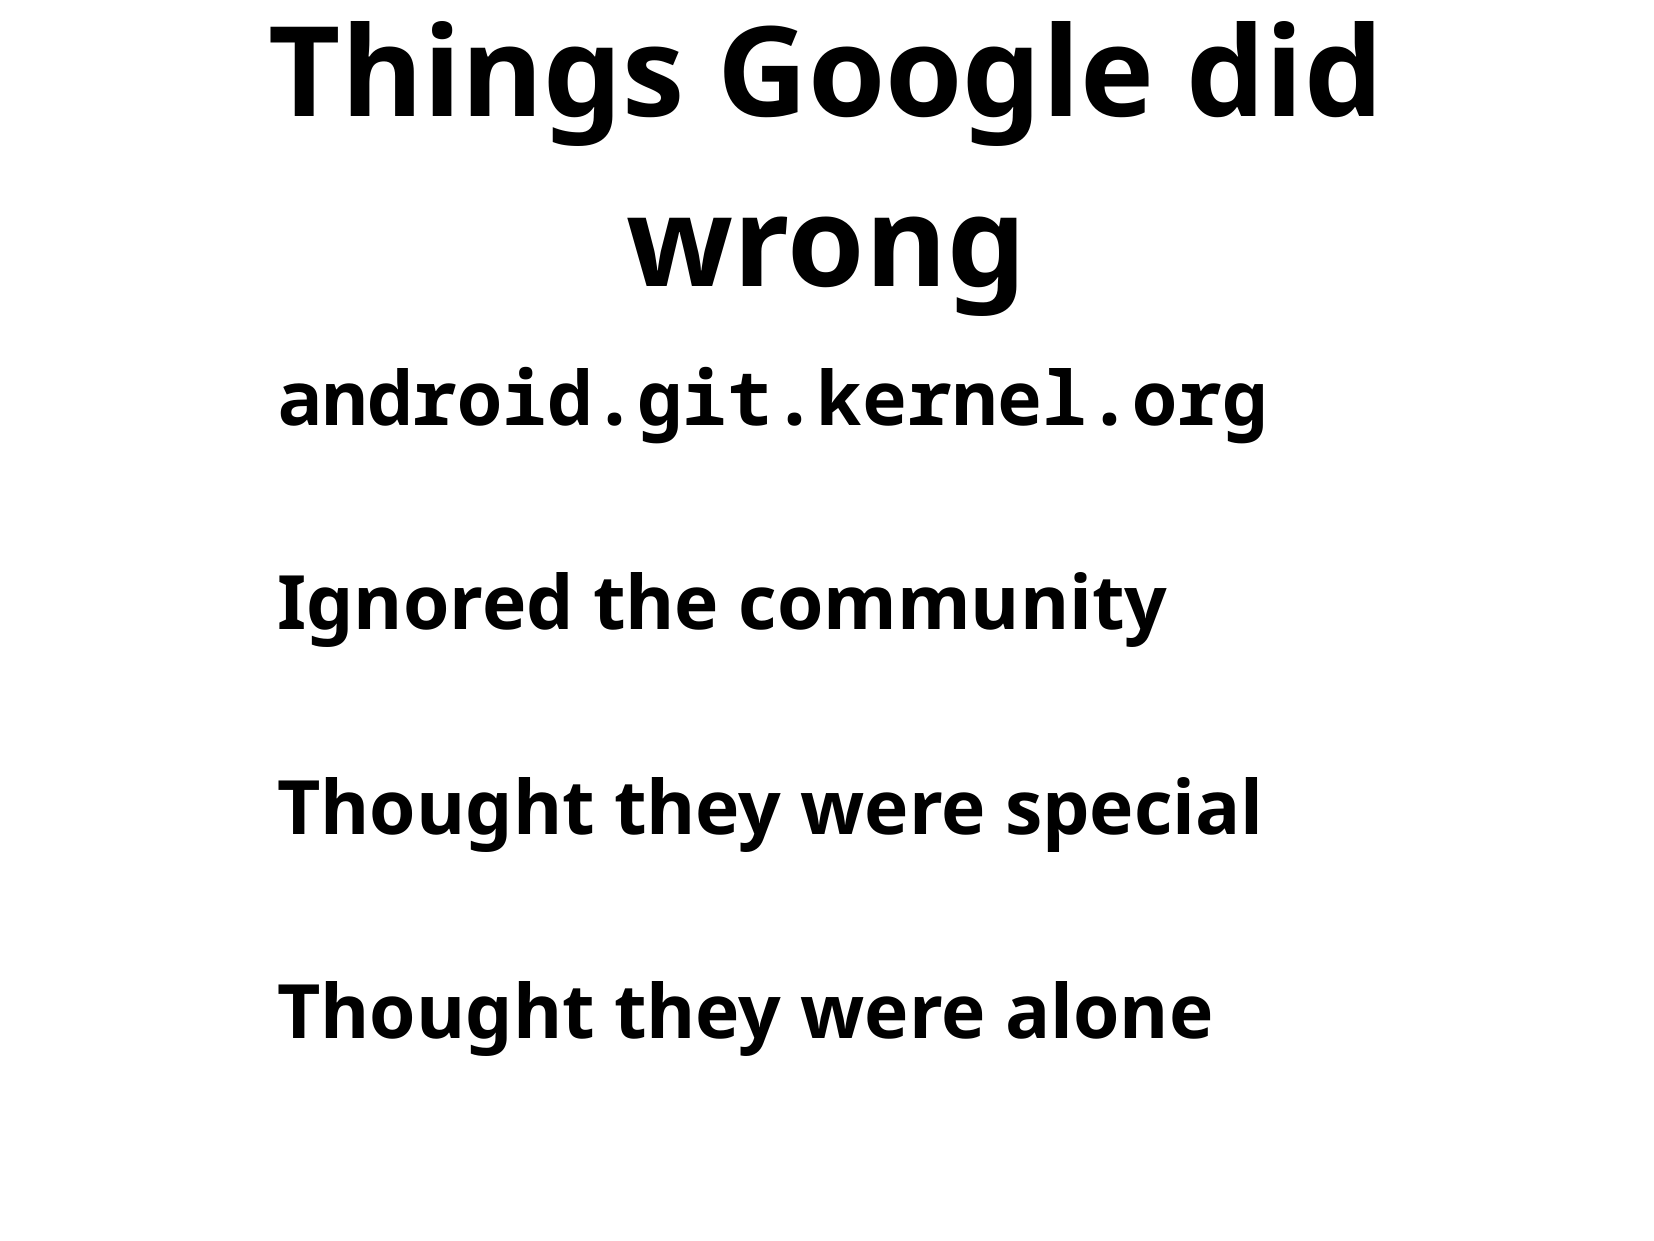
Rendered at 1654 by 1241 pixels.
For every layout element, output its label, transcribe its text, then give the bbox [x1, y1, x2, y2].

title Things Google did wrong [82, 49, 1571, 257]
text_box android.git.kernel.org Ignored the community Thought they were special Thought they were alone [262, 337, 1208, 968]
